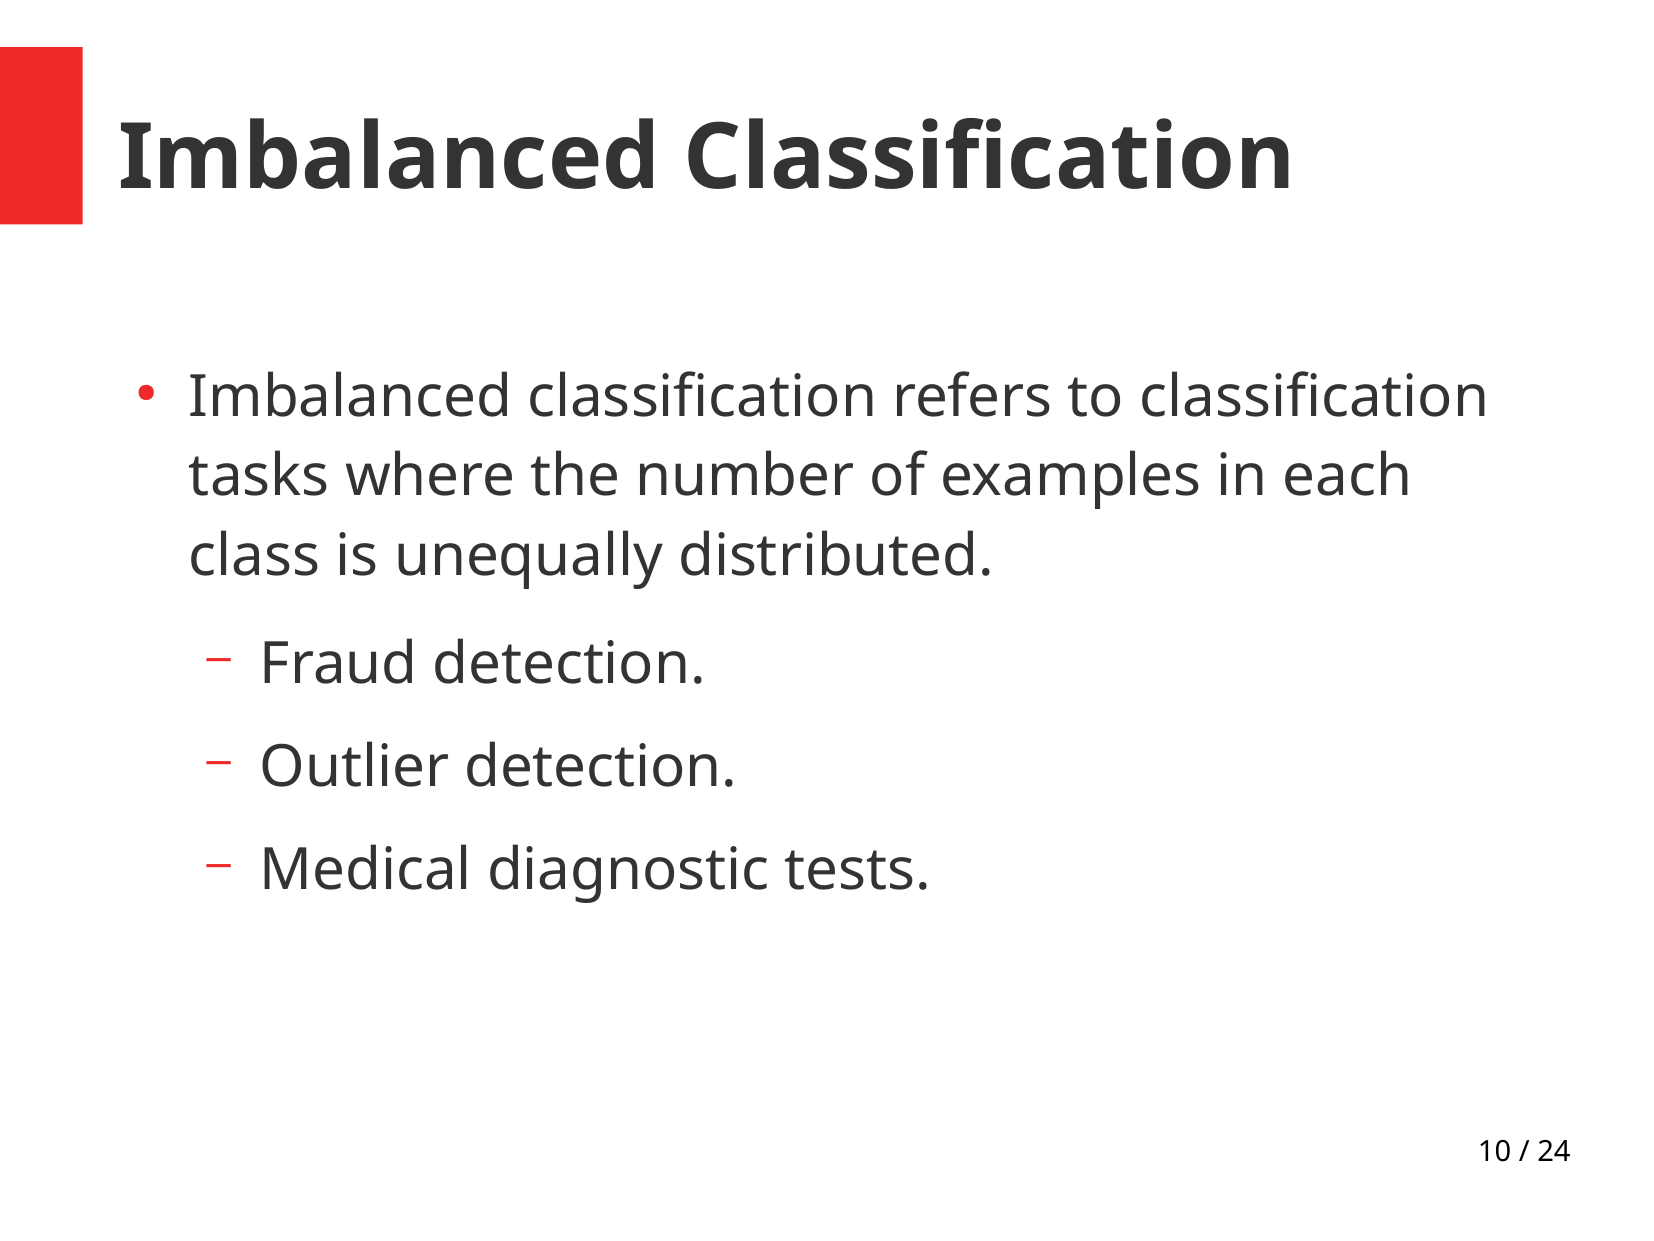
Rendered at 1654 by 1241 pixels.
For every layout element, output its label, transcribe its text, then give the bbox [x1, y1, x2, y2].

list Imbalanced classification refers to classification tasks where the number of examples in each class is unequally distributed. Fraud detection. Outlier detection. Medical diagnostic tests. [118, 354, 1536, 1074]
title Imbalanced Classification [118, 49, 1571, 257]
